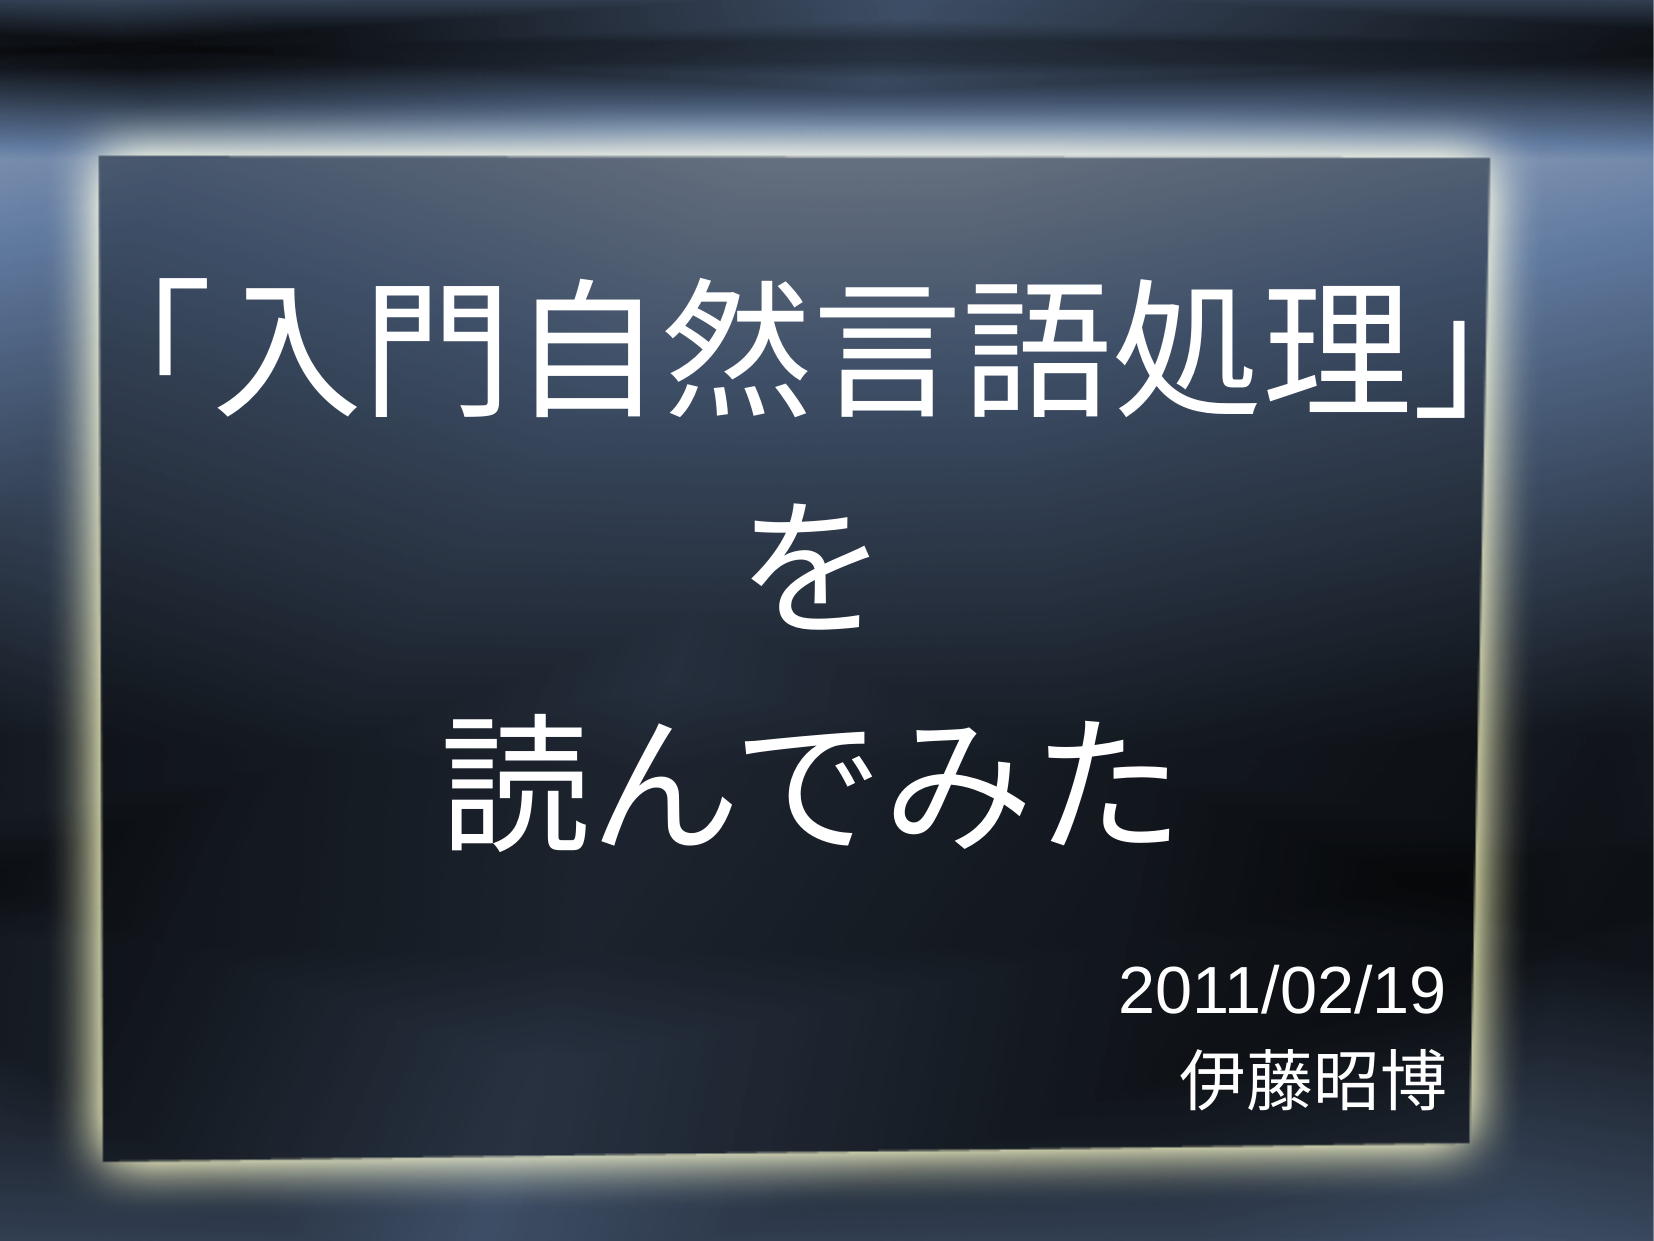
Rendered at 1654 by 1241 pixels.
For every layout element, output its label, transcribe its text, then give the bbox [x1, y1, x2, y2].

subtitle 2011/02/19 伊藤昭博 [135, 454, 1447, 1175]
title 「入門自然言語処理」 を 読んでみた [29, 201, 1595, 1114]
picture [0, 0, 1654, 1241]
